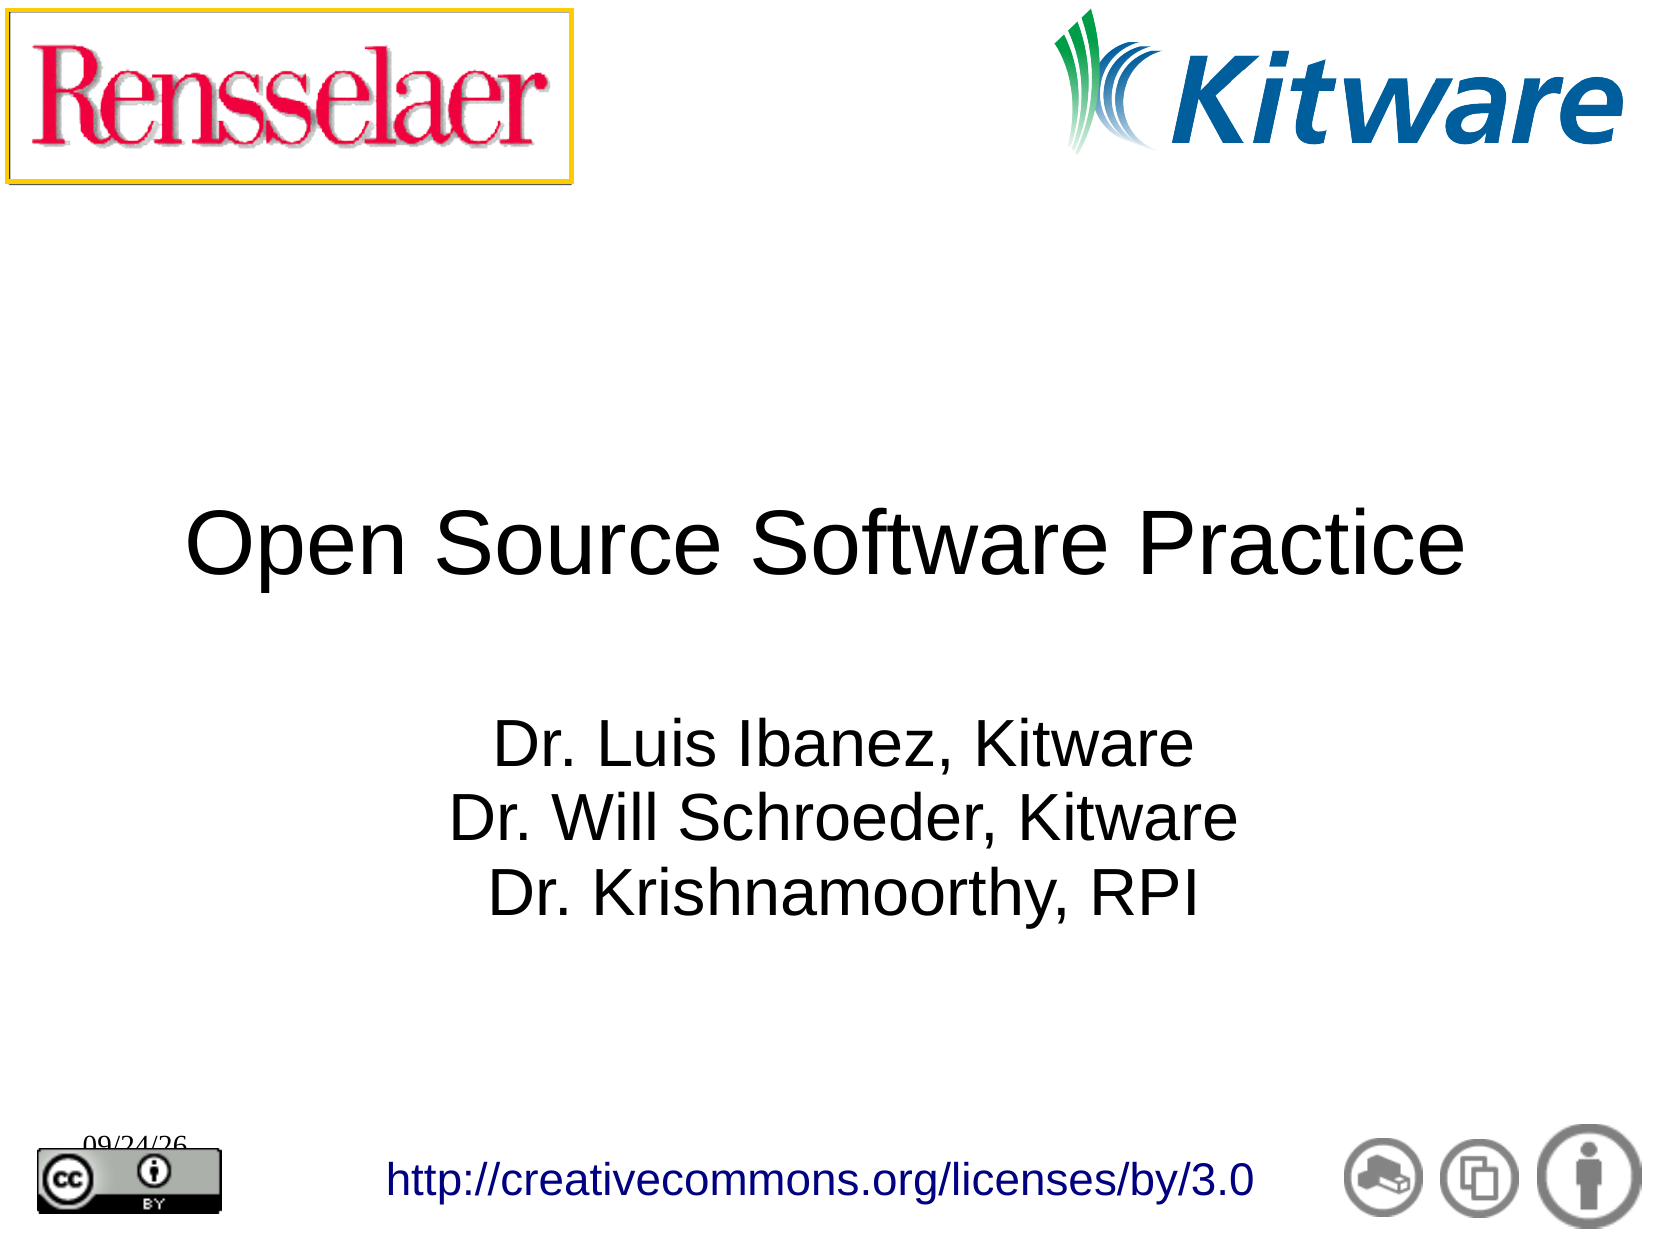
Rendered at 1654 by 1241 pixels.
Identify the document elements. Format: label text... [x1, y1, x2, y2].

picture [37, 1148, 222, 1214]
picture [1537, 1124, 1642, 1230]
picture [2, 6, 572, 190]
picture [9, 12, 569, 179]
picture [1344, 1138, 1423, 1217]
picture [1440, 1139, 1519, 1218]
title Open Source Software Practice [82, 446, 1571, 639]
picture [1054, 8, 1623, 155]
text_box http://creativecommons.org/licenses/by/3.0 [371, 1146, 1309, 1213]
subtitle Dr. Luis Ibanez, Kitware Dr. Will Schroeder, Kitware Dr. Krishnamoorthy, RPI [82, 705, 1571, 930]
